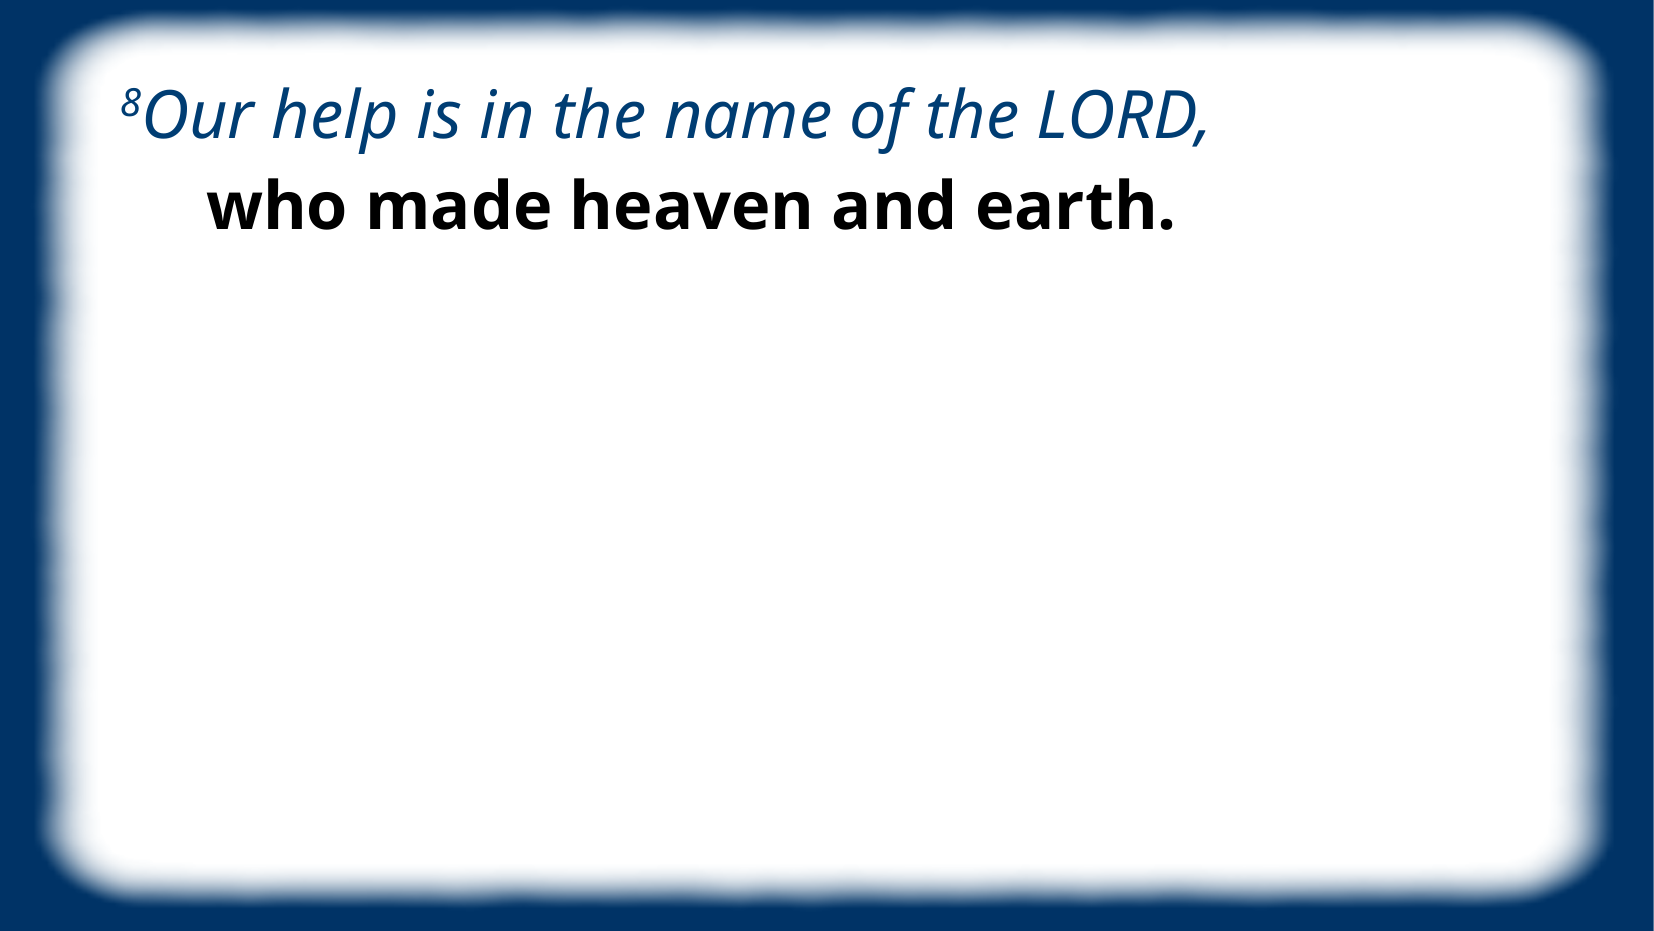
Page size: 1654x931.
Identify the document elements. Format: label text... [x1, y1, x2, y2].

text_box 8Our help is in the name of the LORD, who made heaven and earth. [105, 60, 1546, 414]
picture [0, 0, 1654, 931]
